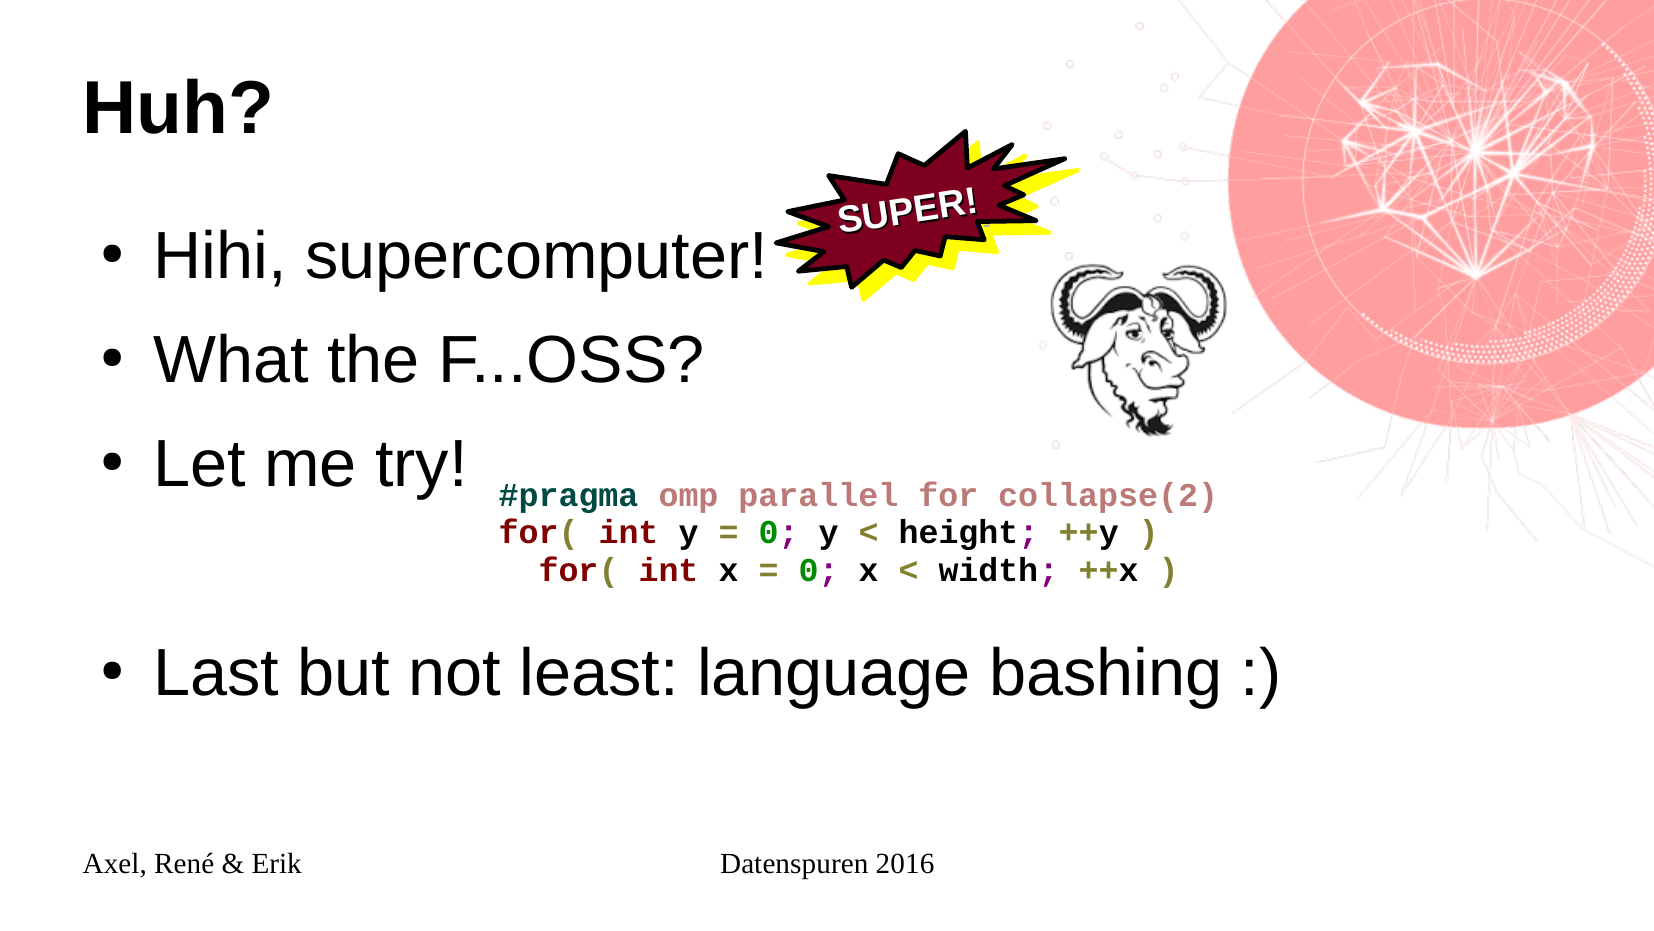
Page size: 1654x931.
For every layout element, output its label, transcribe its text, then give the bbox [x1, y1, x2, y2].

picture [1048, 263, 1230, 439]
text_box #pragma omp parallel for collapse(2) for( int y = 0; y < height; ++y ) for( int x = 0; x < width; ++x ) [483, 470, 1234, 615]
title Huh? [82, 65, 1571, 150]
text_box SUPER! [776, 131, 1065, 288]
list Hihi, supercomputer! What the F...OSS? Let me try! Last but not least: language bashing :) [82, 217, 1571, 758]
